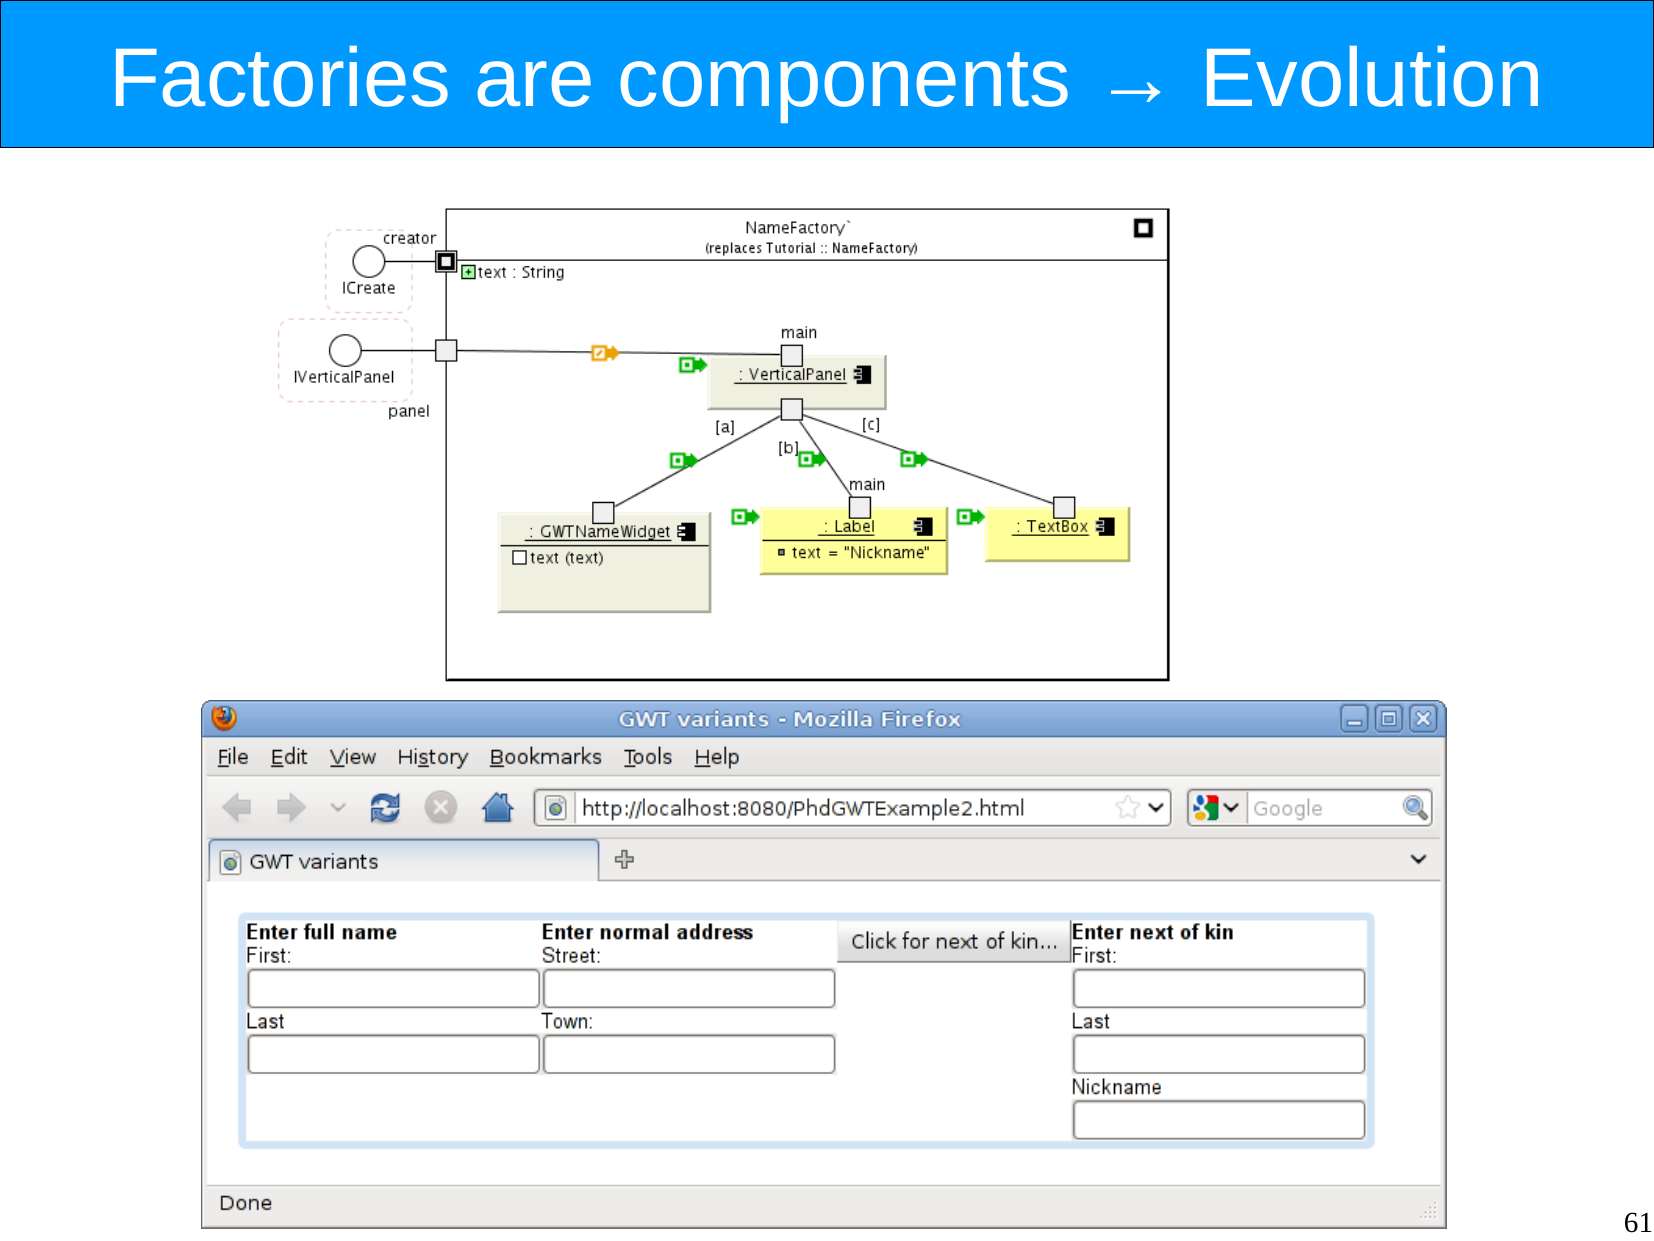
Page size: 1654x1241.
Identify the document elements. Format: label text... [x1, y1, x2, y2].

picture [201, 151, 1447, 1229]
title Factories are components → Evolution [82, 13, 1571, 142]
